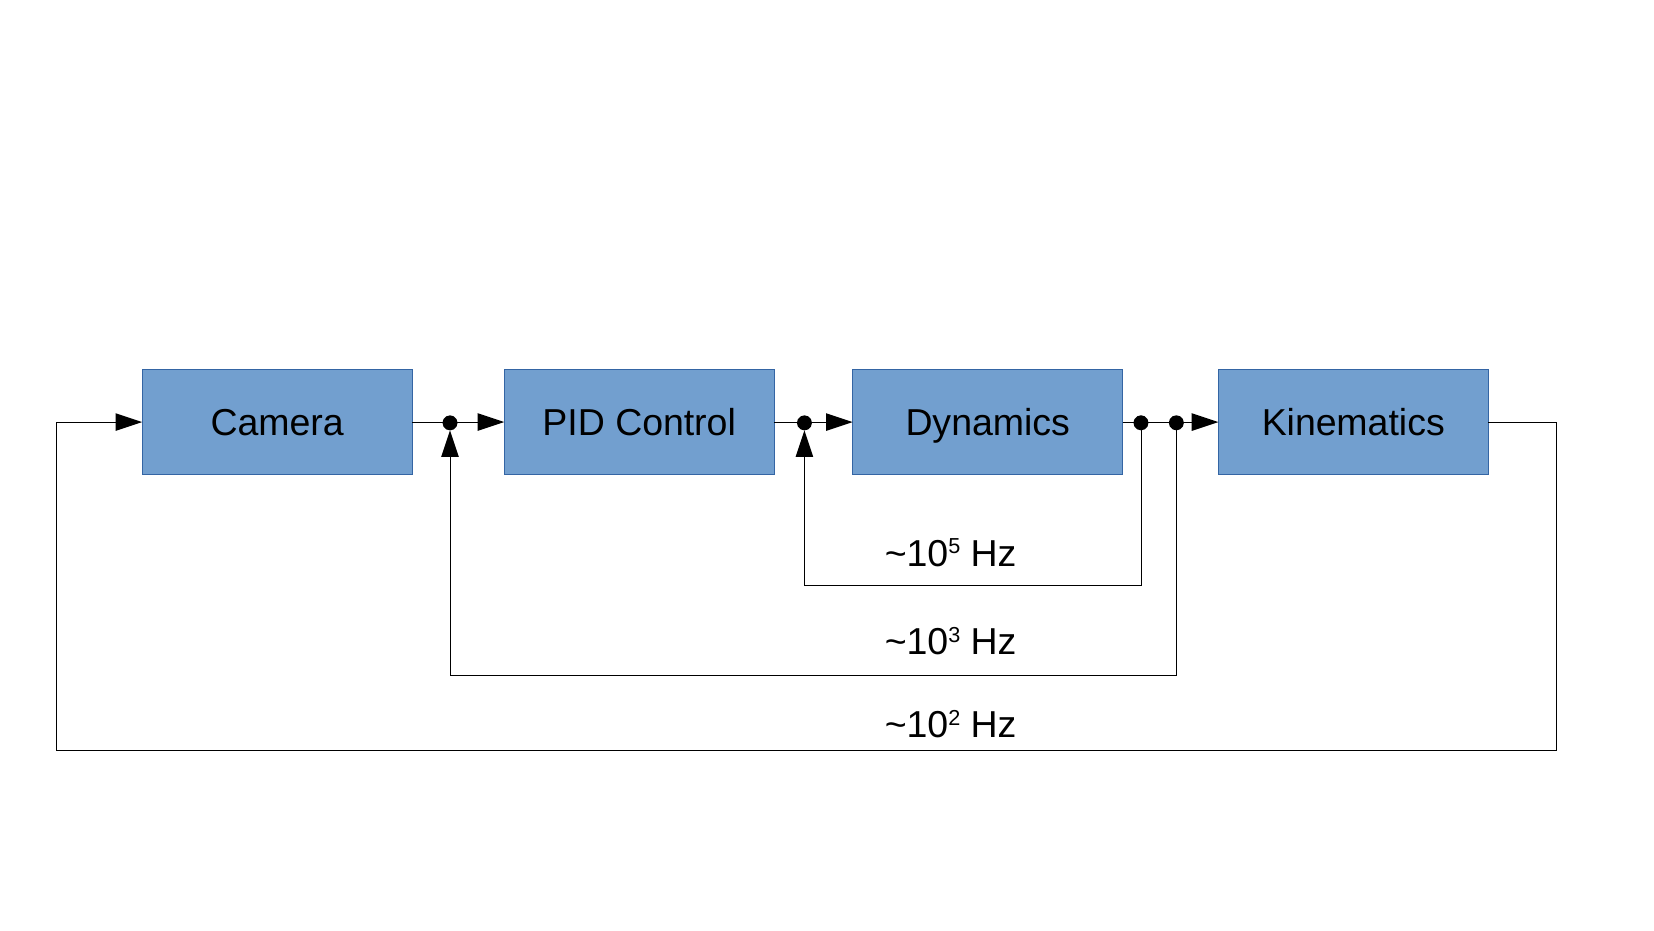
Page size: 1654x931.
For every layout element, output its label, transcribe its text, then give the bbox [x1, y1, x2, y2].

text_box [442, 415, 458, 431]
text_box [1168, 415, 1184, 431]
text_box [796, 415, 812, 431]
text_box ~102 Hz [870, 696, 1066, 796]
text_box Kinematics [1218, 369, 1489, 475]
text_box [1133, 415, 1149, 431]
text_box PID Control [504, 369, 775, 475]
text_box ~103 Hz [870, 624, 1066, 696]
text_box ~105 Hz [870, 525, 1066, 624]
text_box Camera [142, 369, 413, 475]
text_box Dynamics [852, 369, 1123, 475]
